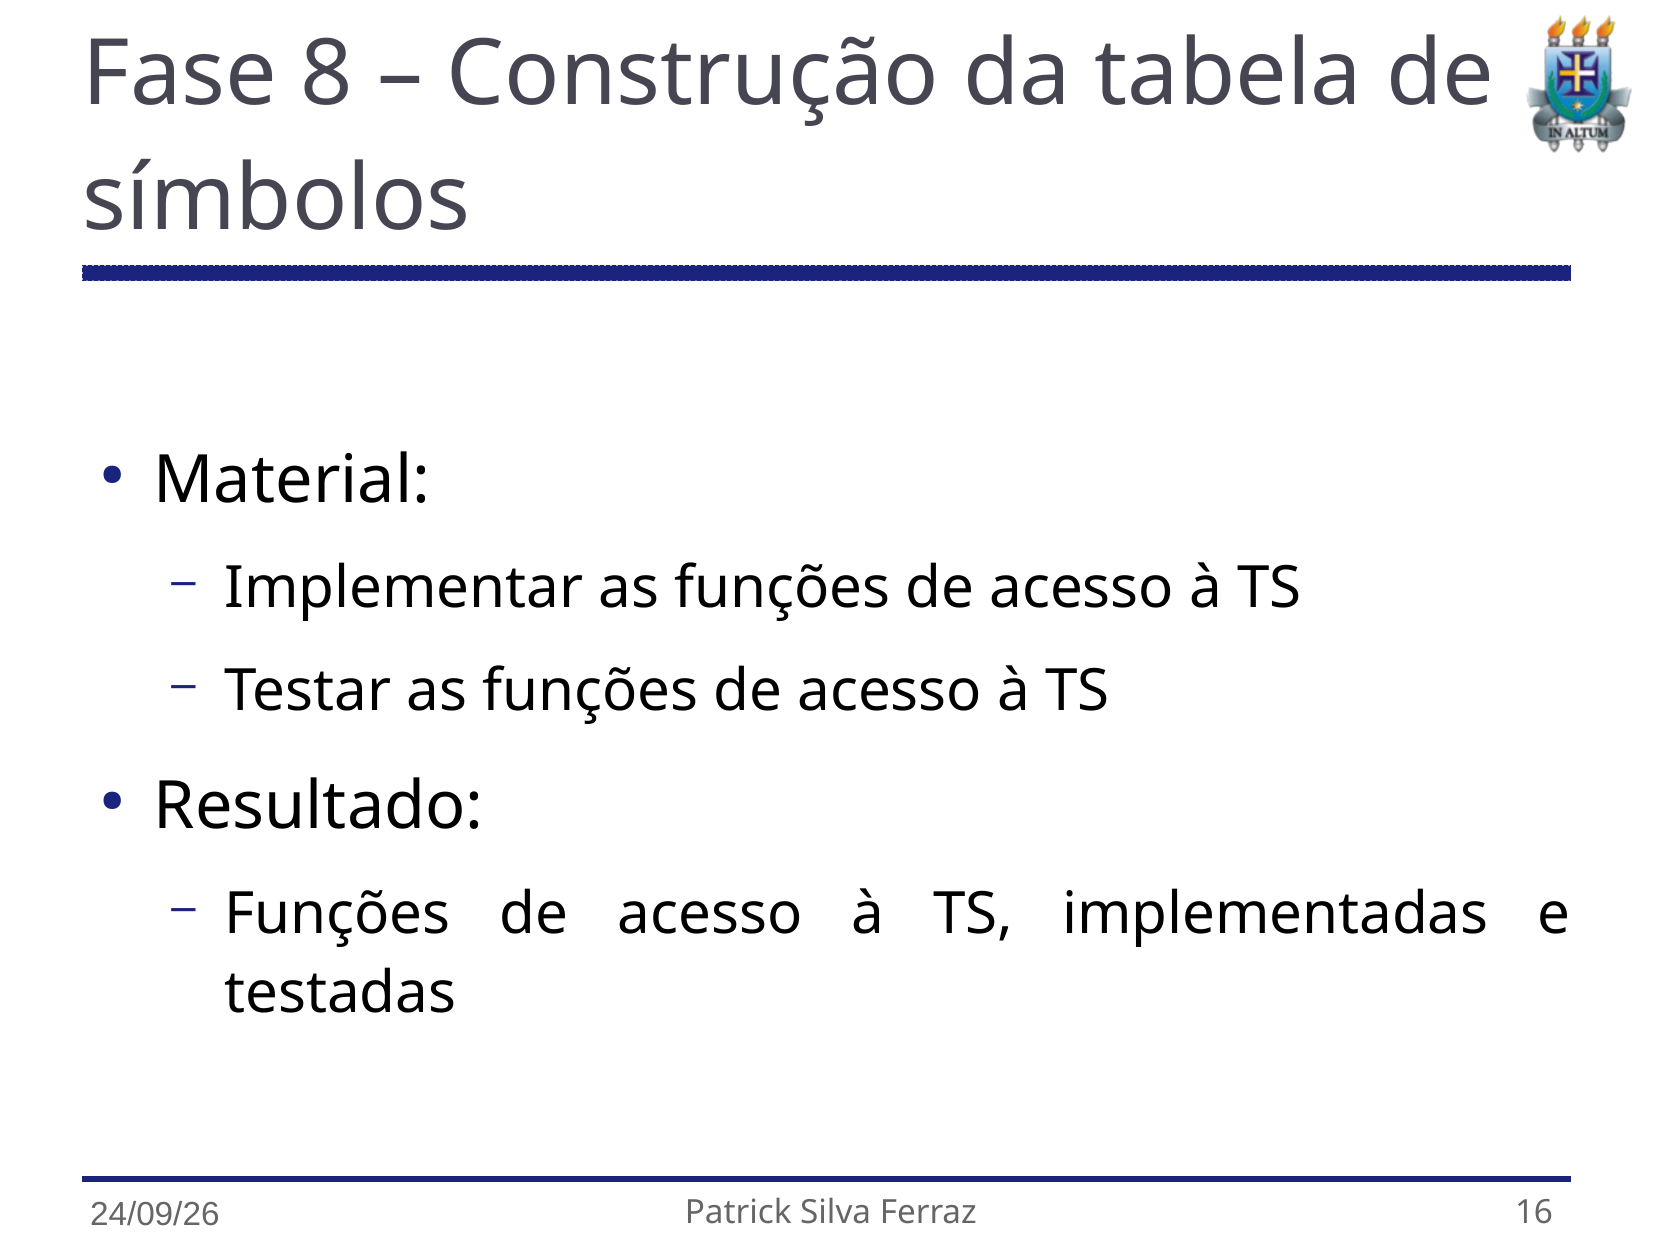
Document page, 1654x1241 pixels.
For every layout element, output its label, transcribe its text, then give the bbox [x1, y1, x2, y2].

list Material: Implementar as funções de acesso à TS Testar as funções de acesso à TS Resultado: Funções de acesso à TS, implementadas e testadas [82, 290, 1571, 1171]
title Fase 8 – Construção da tabela de símbolos [82, 11, 1571, 257]
picture [1571, 15, 1632, 153]
